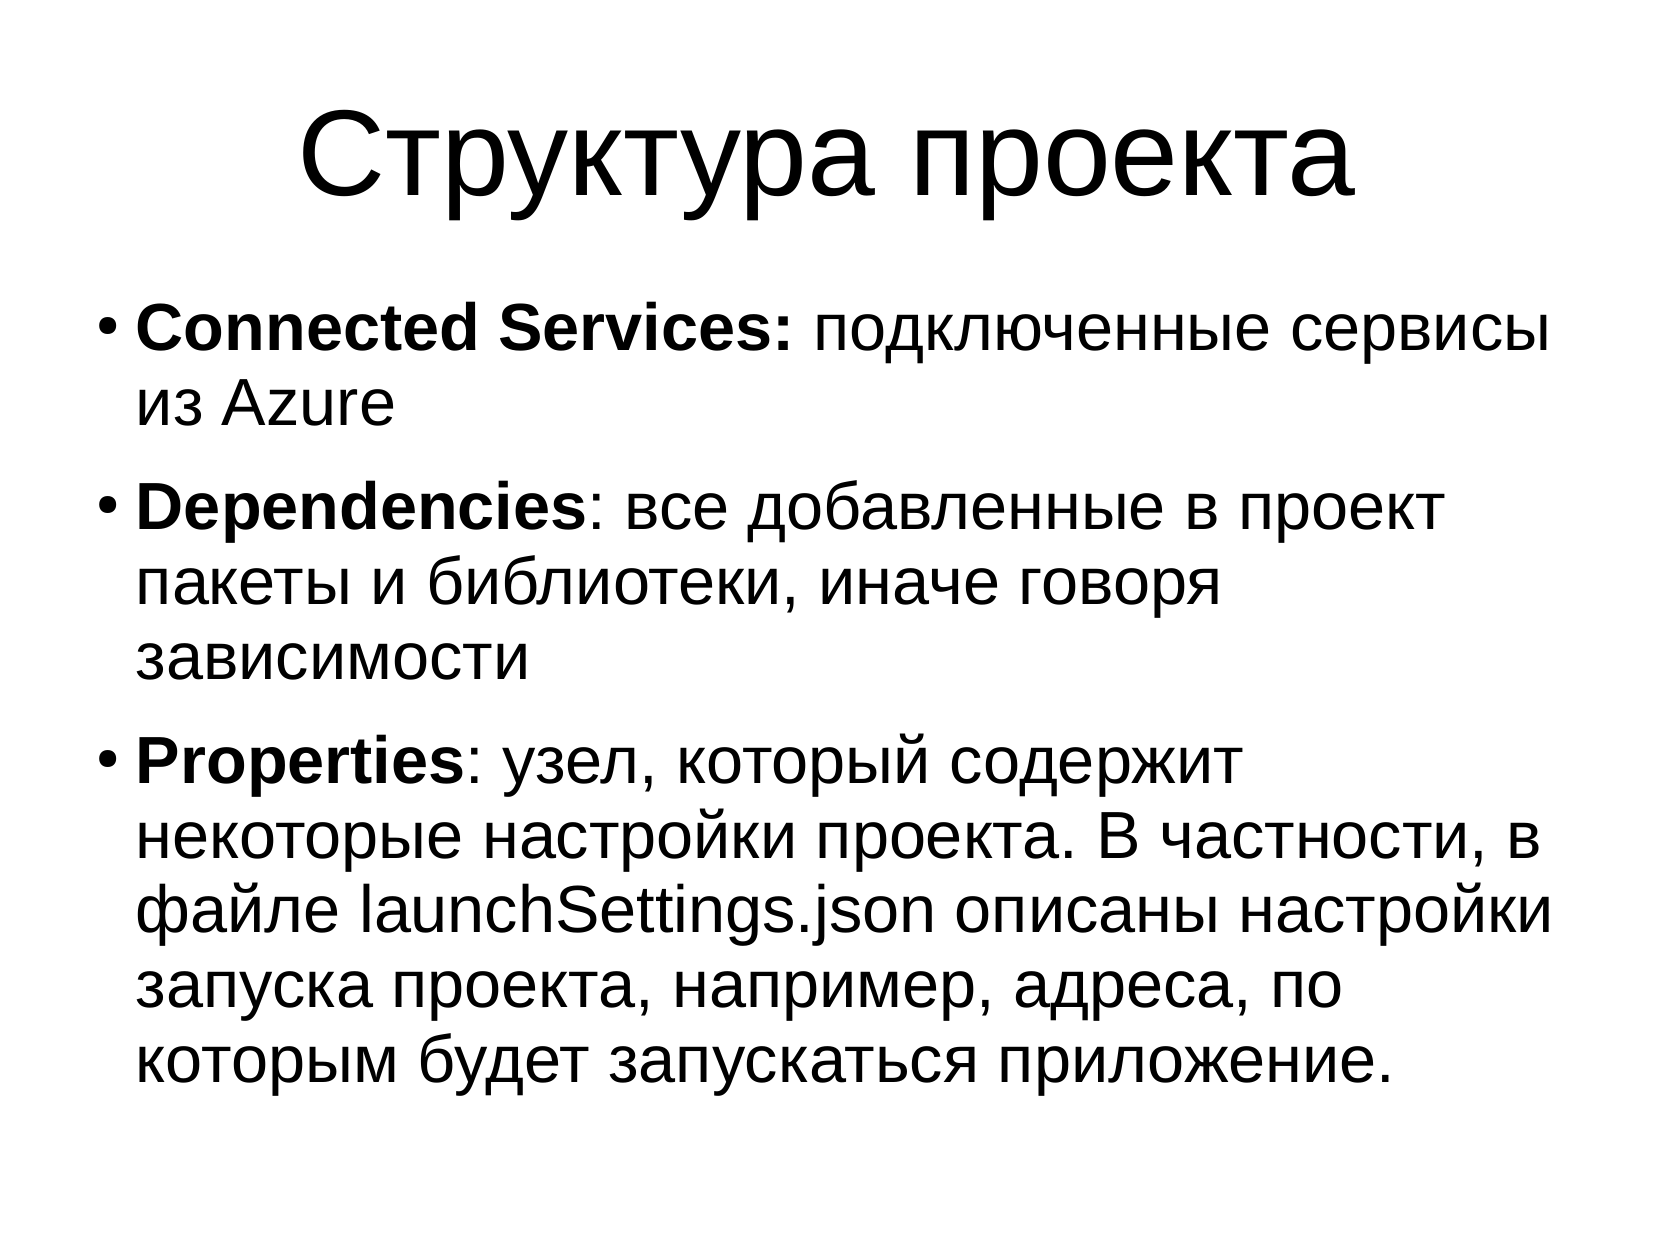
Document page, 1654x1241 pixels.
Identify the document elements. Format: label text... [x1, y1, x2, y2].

list Connected Services: подключенные сервисы из Azure Dependencies: все добавленные в проект пакеты и библиотеки, иначе говоря зависимости Properties: узел, который содержит некоторые настройки проекта. В частности, в файле launchSettings.json описаны настройки запуска проекта, например, адреса, по которым будет запускаться приложение. [82, 290, 1571, 1152]
title Структура проекта [82, 49, 1571, 257]
